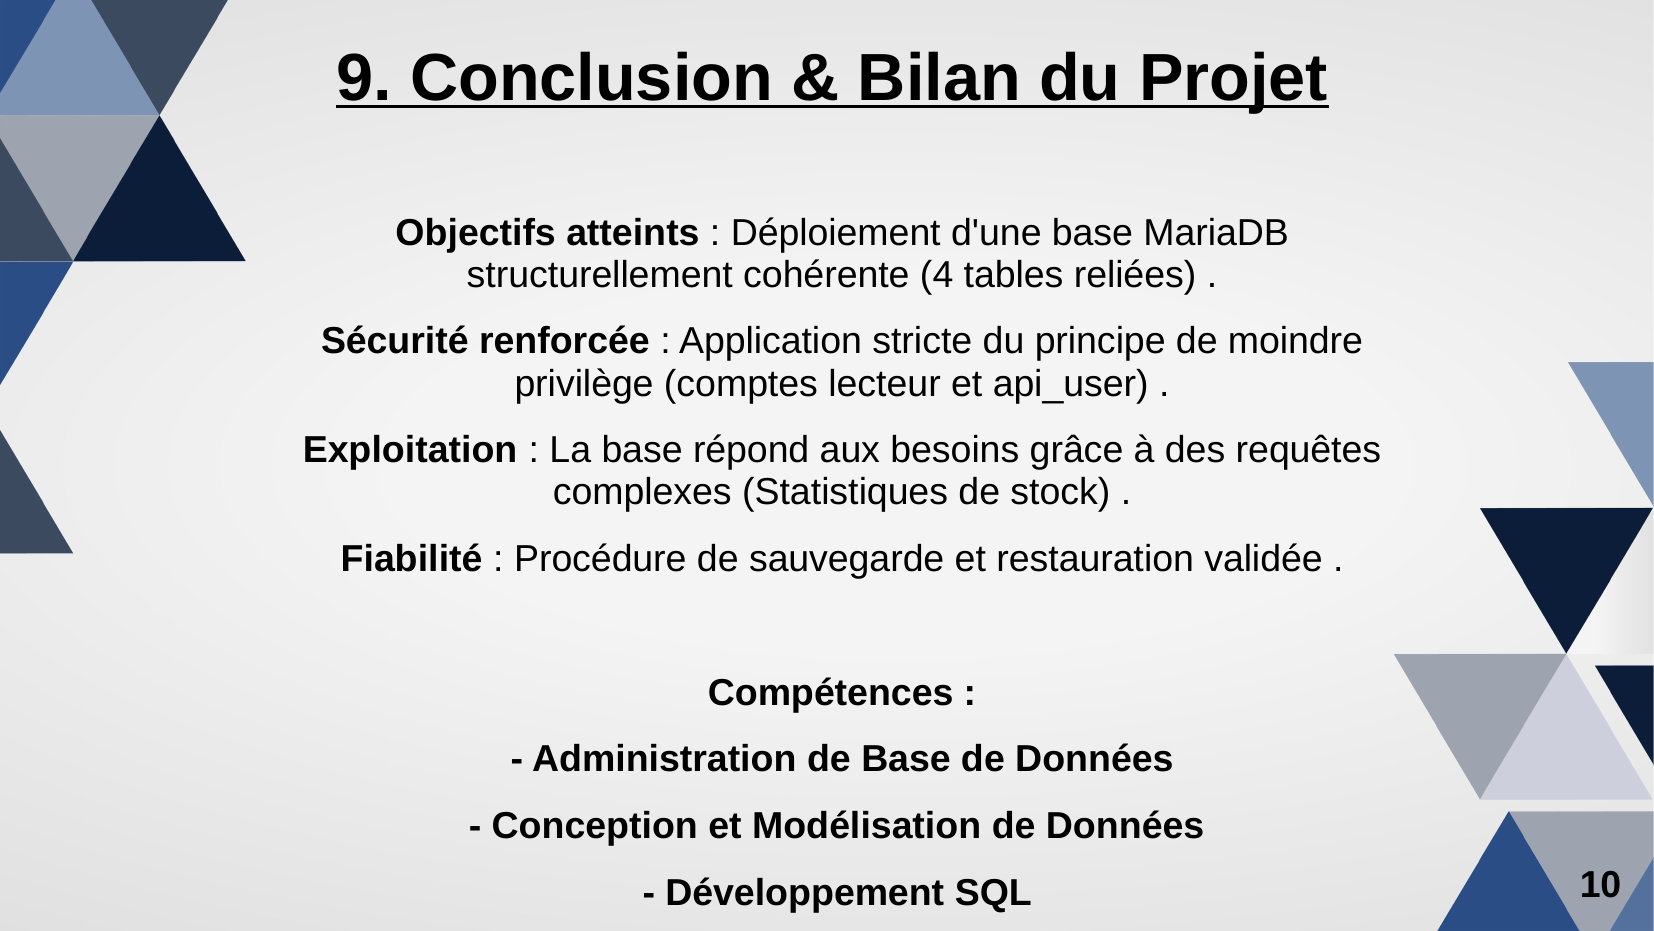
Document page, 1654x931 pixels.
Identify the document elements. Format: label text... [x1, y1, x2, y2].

title 9. Conclusion & Bilan du Projet [88, 0, 1577, 156]
text_box Objectifs atteints : Déploiement d'une base MariaDB structurellement cohérente (4 tables reliées) . Sécurité renforcée : Application stricte du principe de moindre privilège (comptes lecteur et api_user) . Exploitation : La base répond aux besoins grâce à des requêtes complexes (Statistiques de stock) . Fiabilité : Procédure de sauvegarde et restauration validée . Compétences : - Administration de Base de Données - Conception et Modélisation de Données - Développement SQL [265, 203, 1419, 931]
picture [0, 0, 1654, 931]
text_box 10 [1564, 856, 1654, 931]
